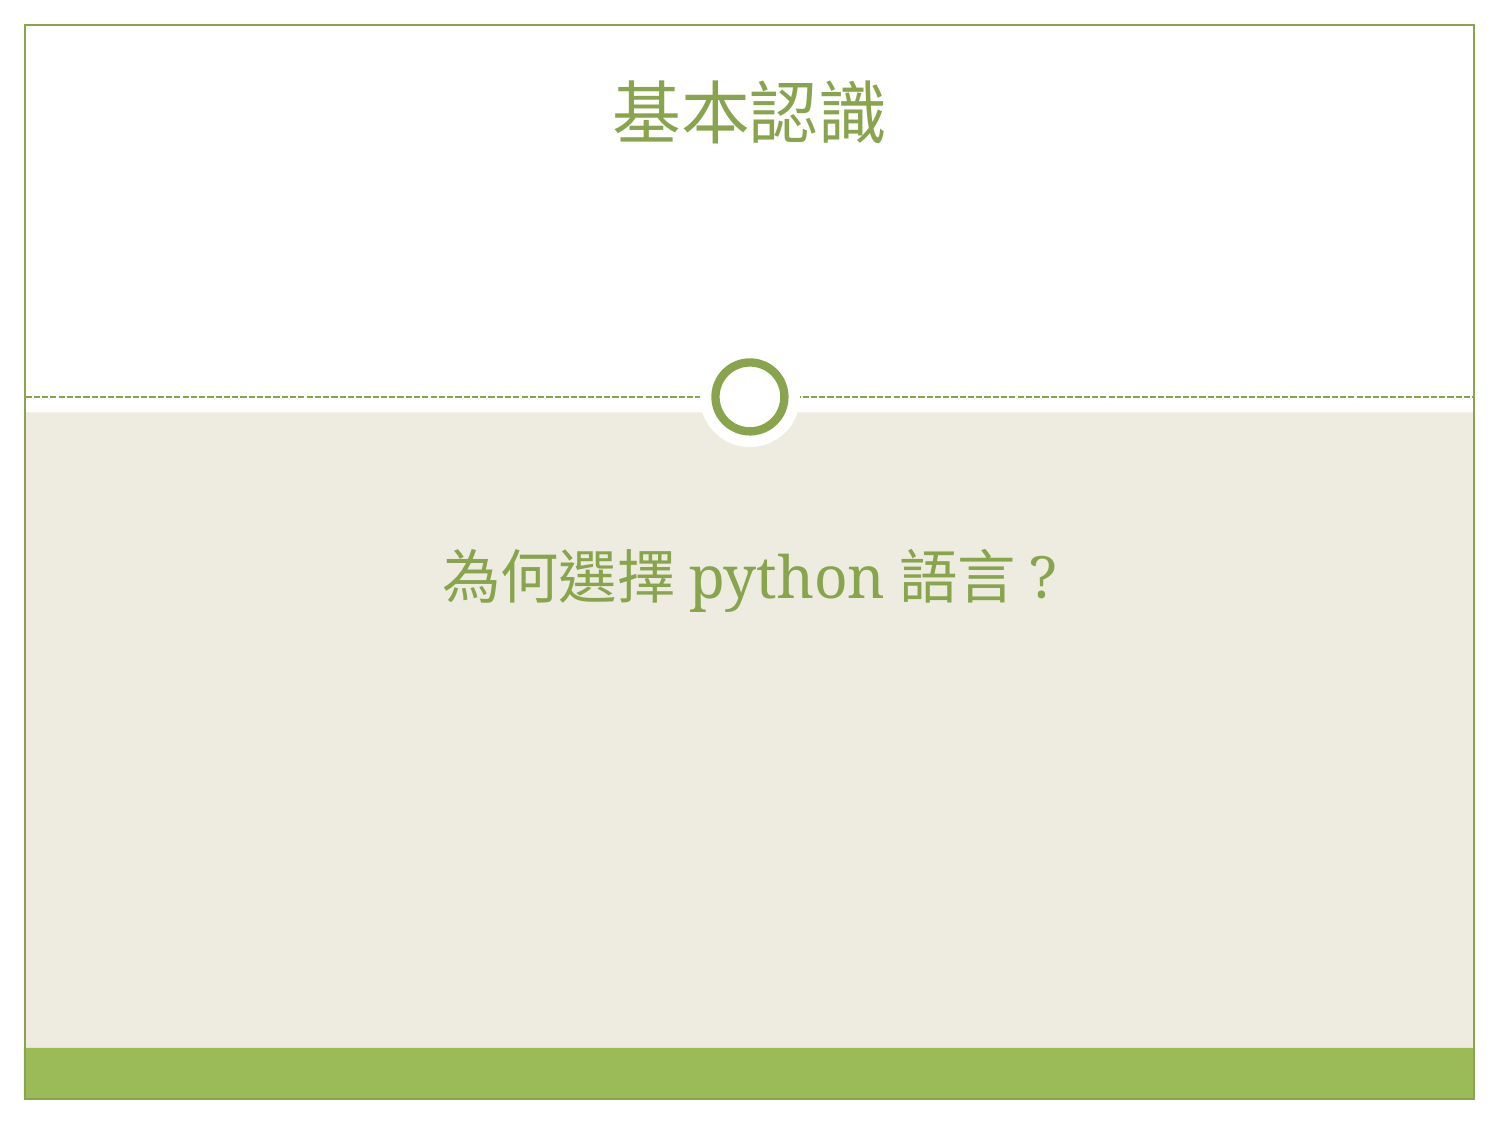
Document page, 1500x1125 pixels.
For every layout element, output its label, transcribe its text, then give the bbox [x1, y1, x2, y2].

title 基本認識 [112, 62, 1388, 350]
subtitle 為何選擇python語言? [225, 462, 1275, 1020]
